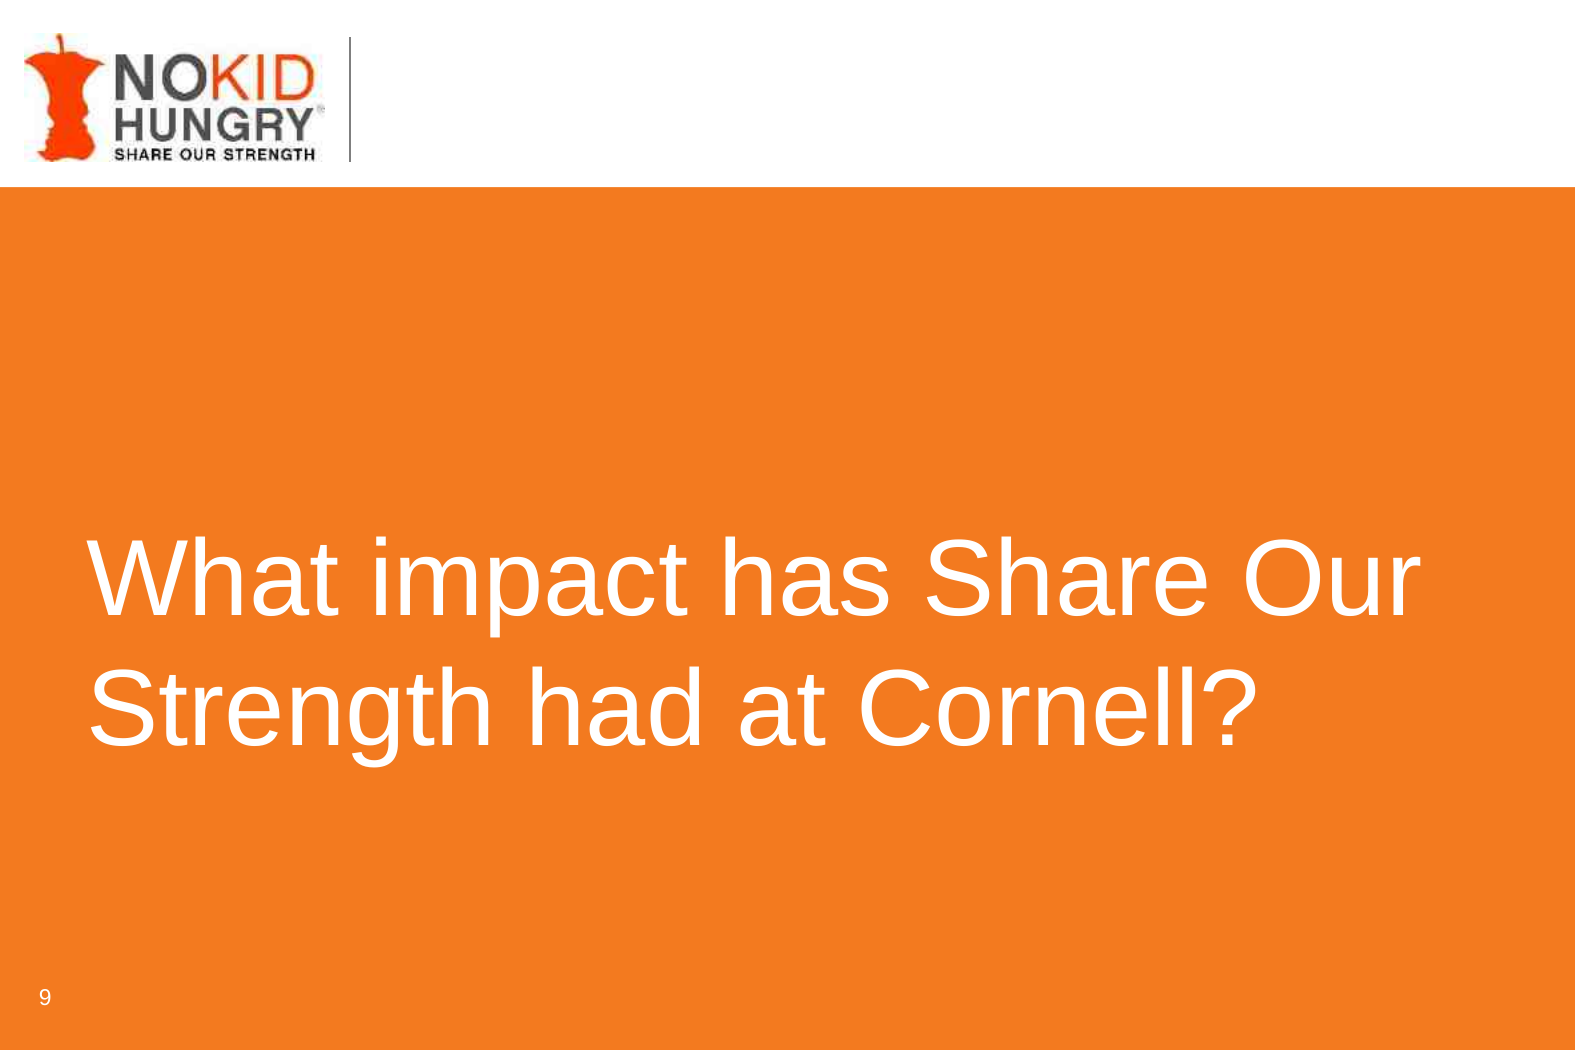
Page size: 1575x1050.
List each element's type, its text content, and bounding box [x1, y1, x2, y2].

picture [24, 33, 325, 162]
title What impact has Share Our Strength had at Cornell? [71, 500, 1575, 788]
text_box <number> [23, 975, 167, 1018]
text_box [0, 187, 1575, 1050]
